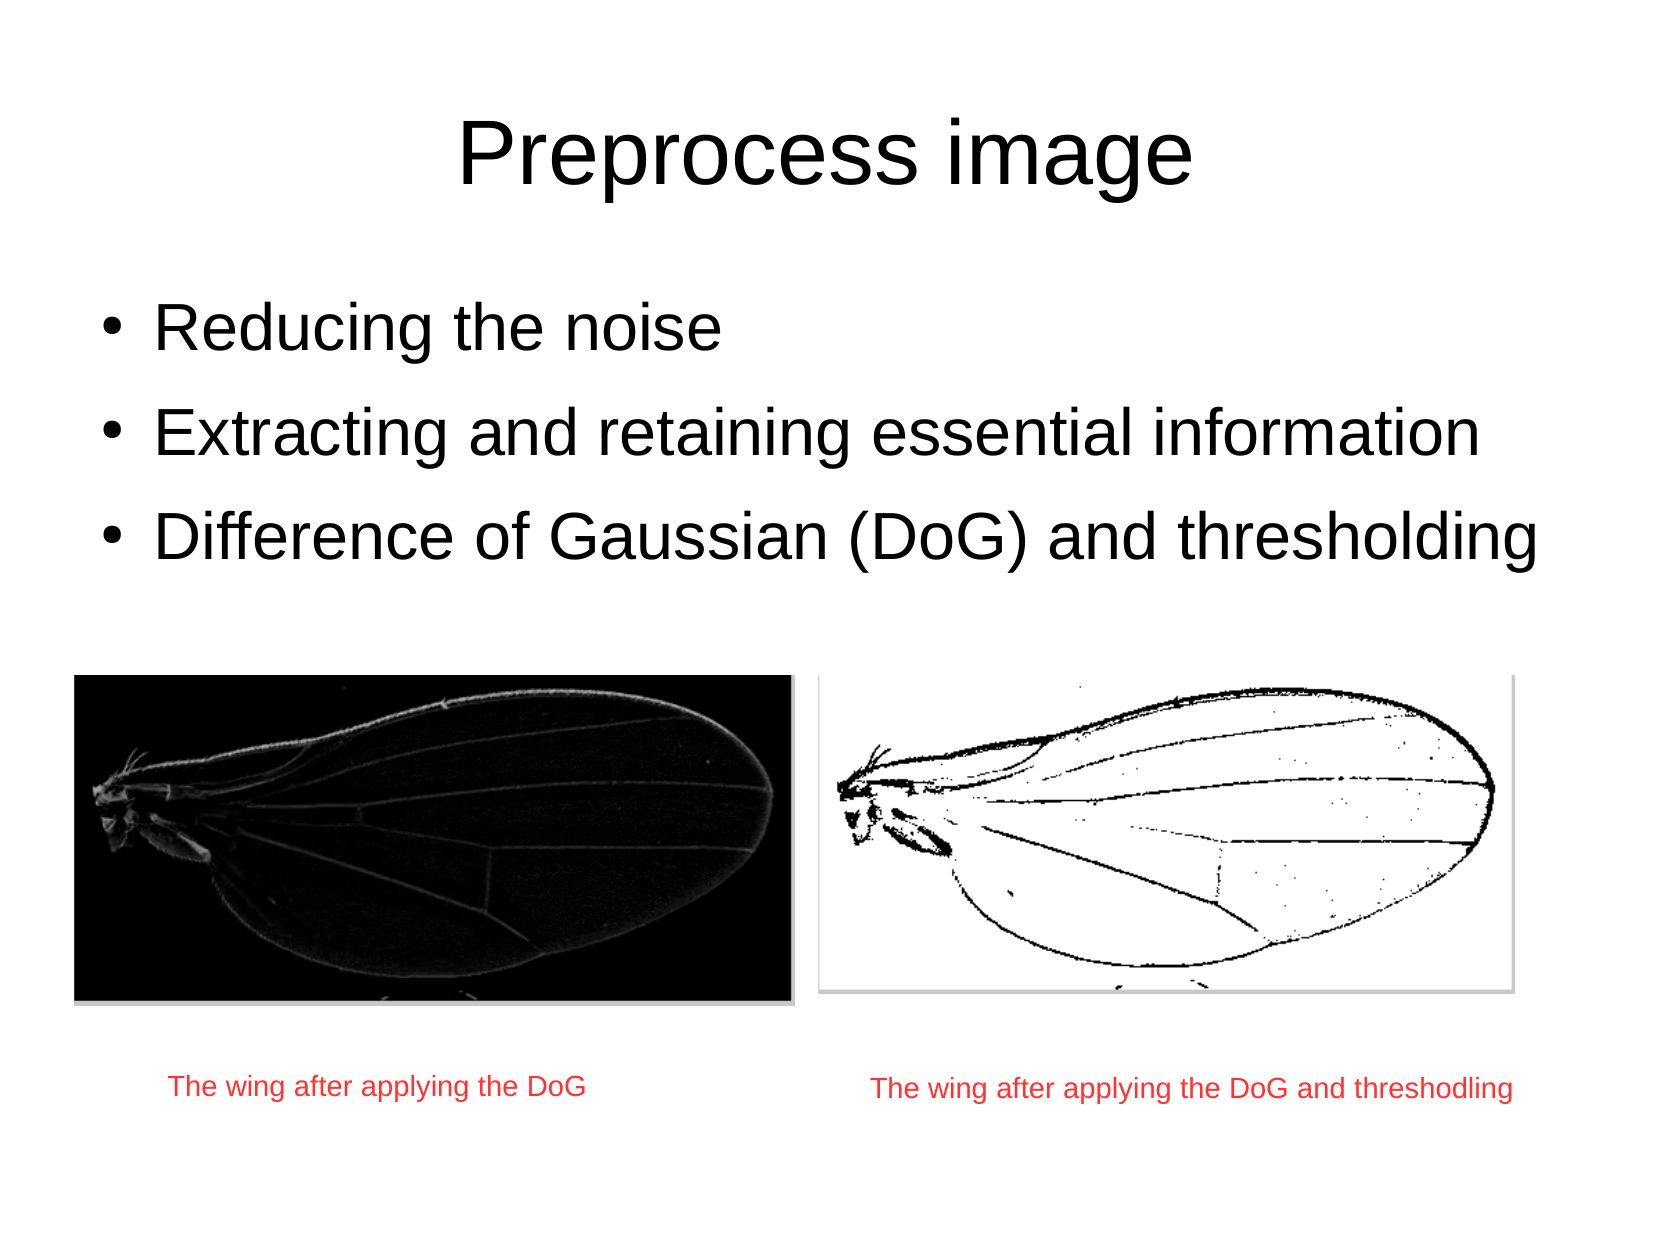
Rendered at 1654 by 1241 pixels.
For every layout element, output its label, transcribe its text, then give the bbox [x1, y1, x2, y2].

text_box The wing after applying the DoG [152, 1062, 603, 1111]
list Reducing the noise Extracting and retaining essential information Difference of Gaussian (DoG) and thresholding [82, 290, 1571, 1010]
picture [73, 675, 796, 1006]
text_box The wing after applying the DoG and threshodling [855, 1065, 1530, 1113]
title Preprocess image [82, 49, 1571, 257]
picture [818, 675, 1516, 994]
